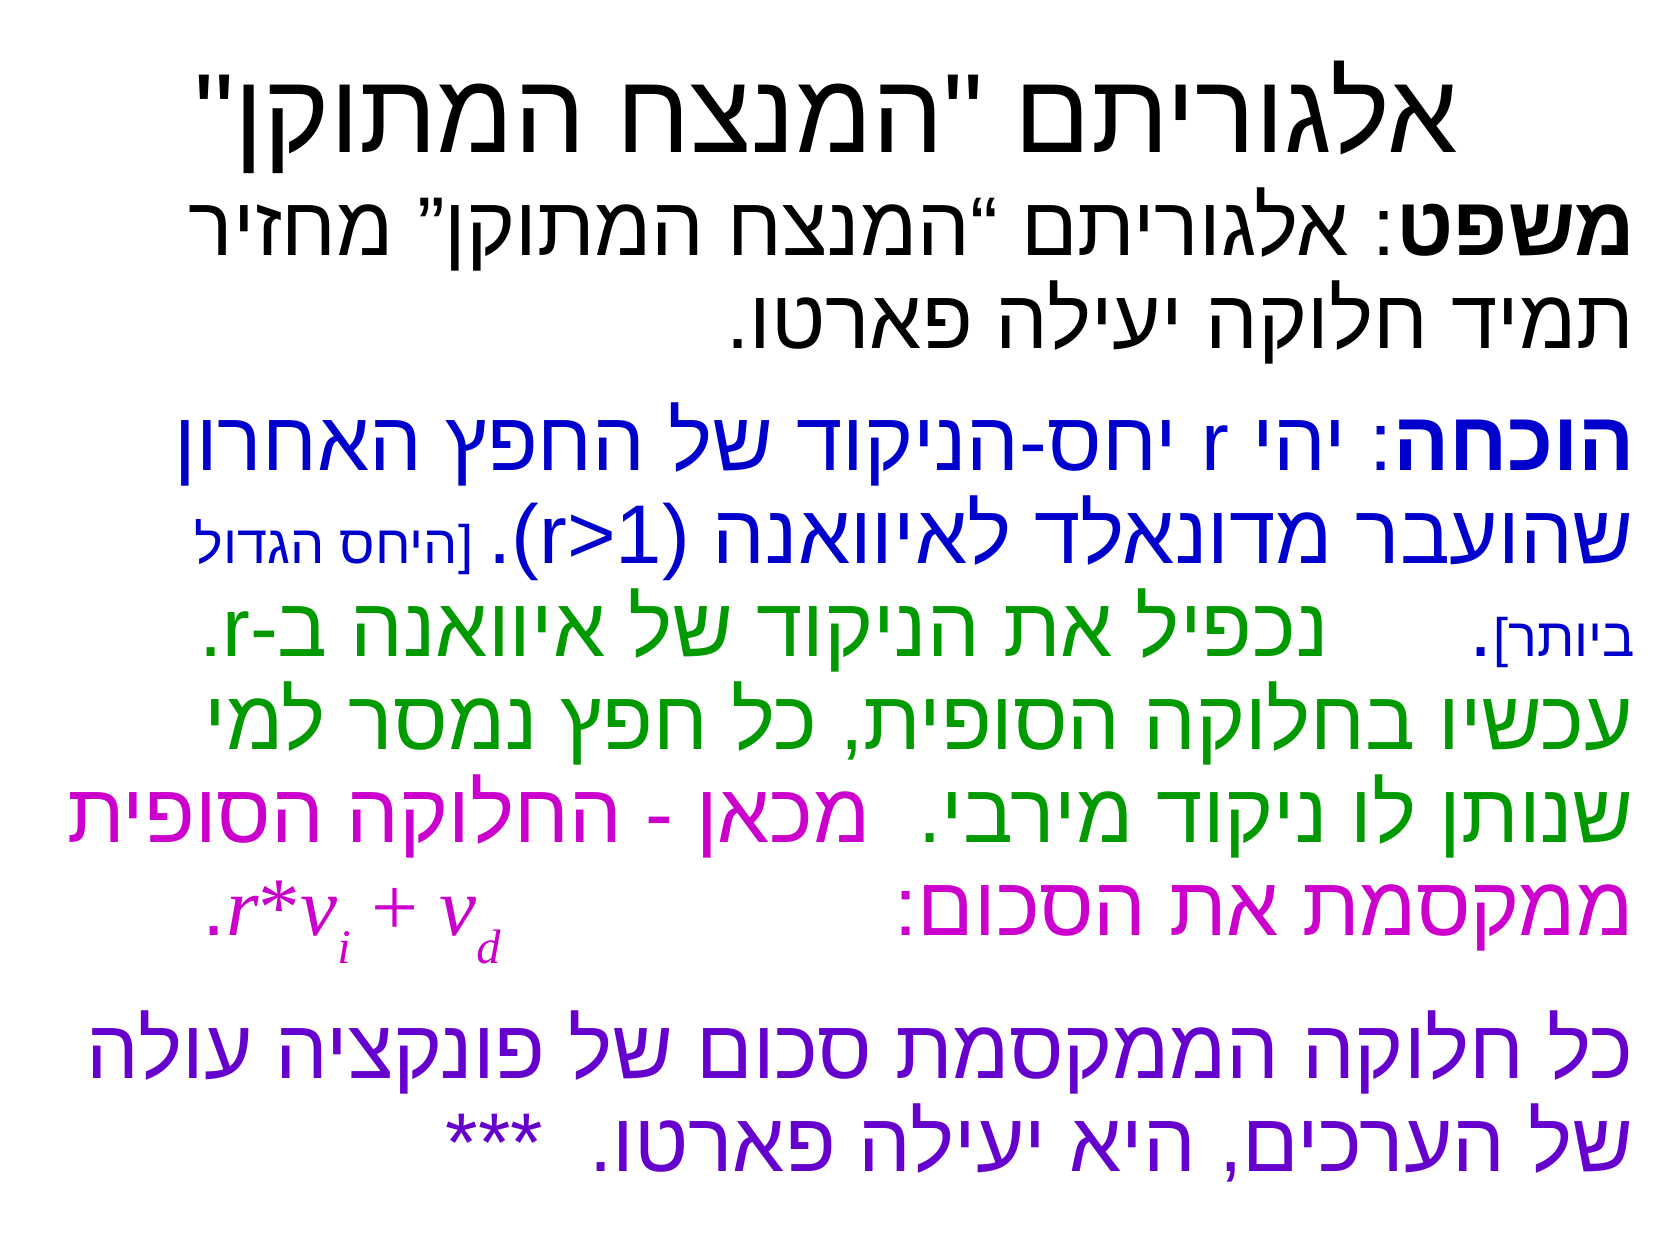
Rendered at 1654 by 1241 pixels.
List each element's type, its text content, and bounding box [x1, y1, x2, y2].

title אלגוריתם "המנצח המתוקן" [0, 32, 1654, 196]
list משפט: אלגוריתם “המנצח המתוקן” מחזיר תמיד חלוקה יעילה פארטו. הוכחה: יהי r יחס-הניקוד של החפץ האחרון שהועבר מדונאלד לאיוואנה (r>1). [היחס הגדול ביותר]. נכפיל את הניקוד של איוואנה ב-r. עכשיו בחלוקה הסופית, כל חפץ נמסר למי שנותן לו ניקוד מירבי. מכאן - החלוקה הסופית ממקסמת את הסכום: r*vi + vd. כל חלוקה הממקסמת סכום של פונקציה עולה של הערכים, היא יעילה פארטו. *** [15, 180, 1636, 1171]
